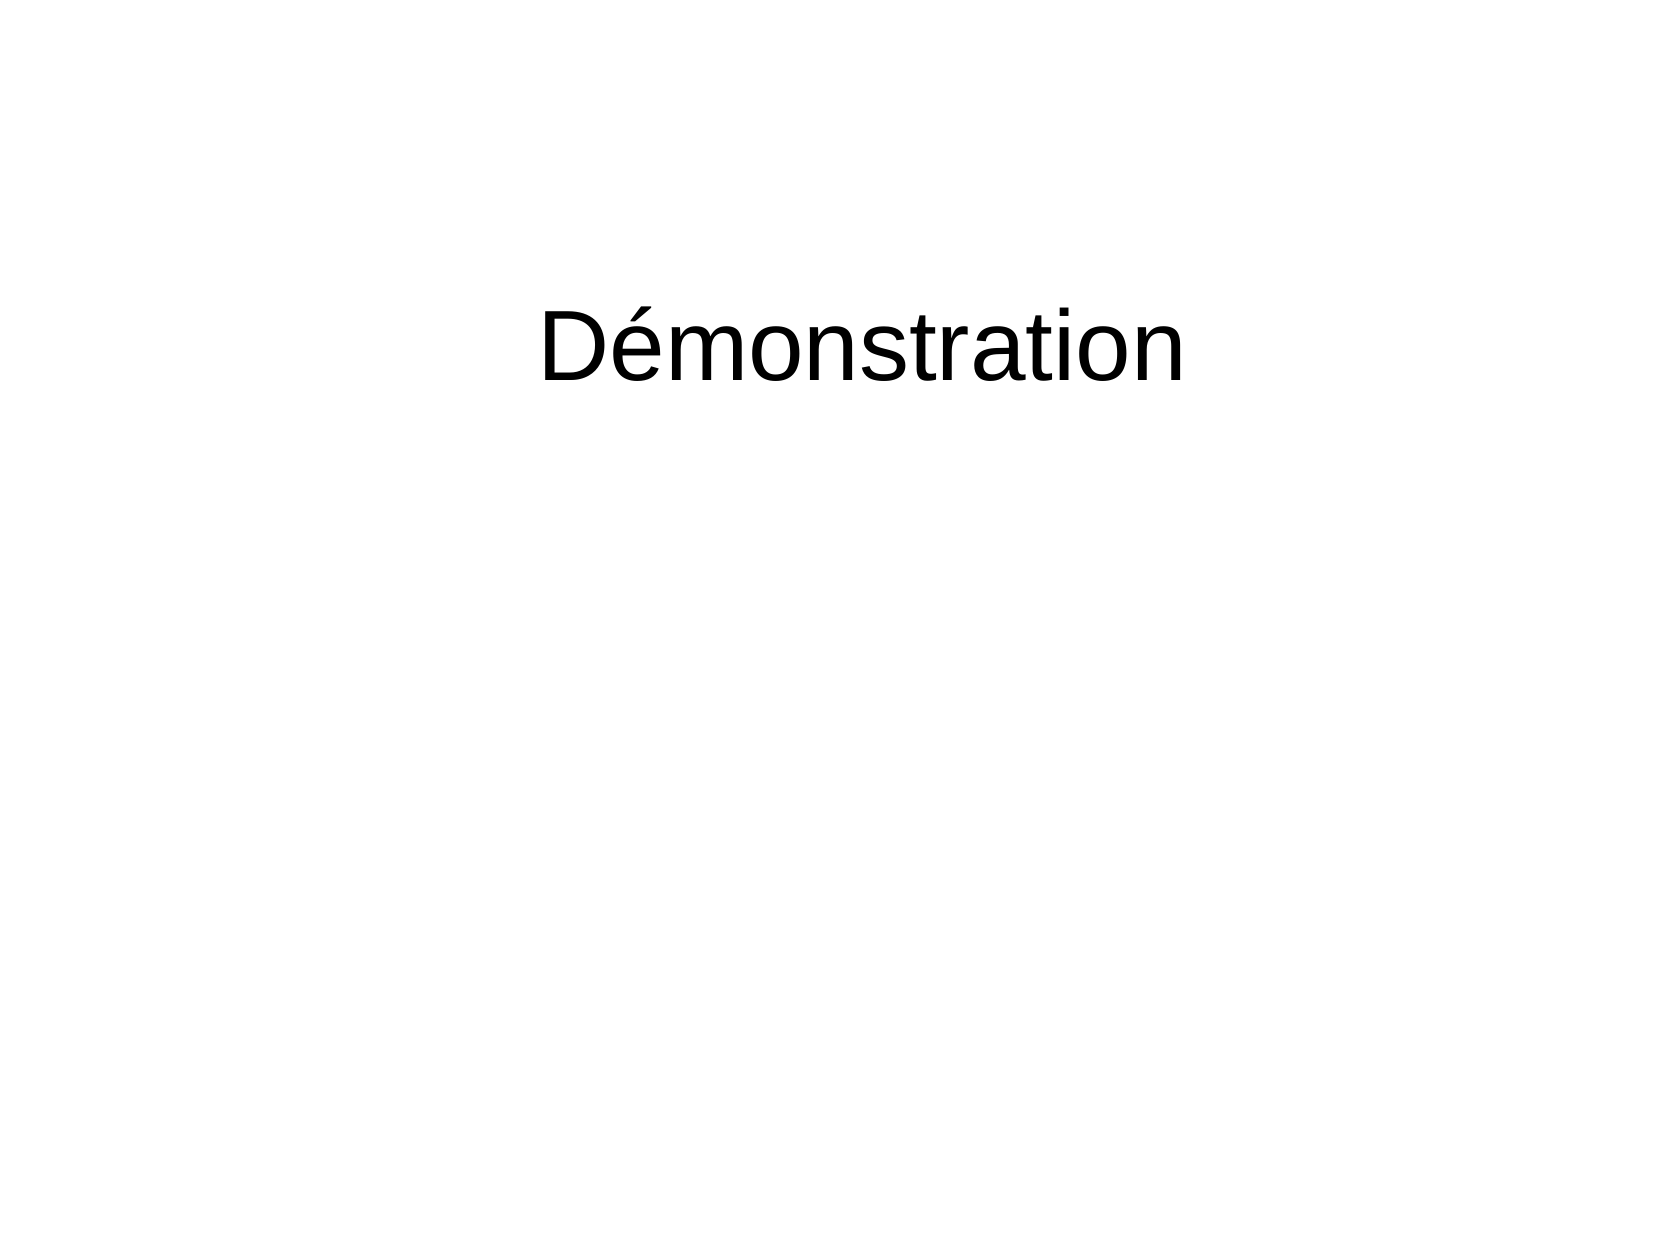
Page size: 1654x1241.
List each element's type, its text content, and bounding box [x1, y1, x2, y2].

list Démonstration [82, 290, 1571, 1109]
